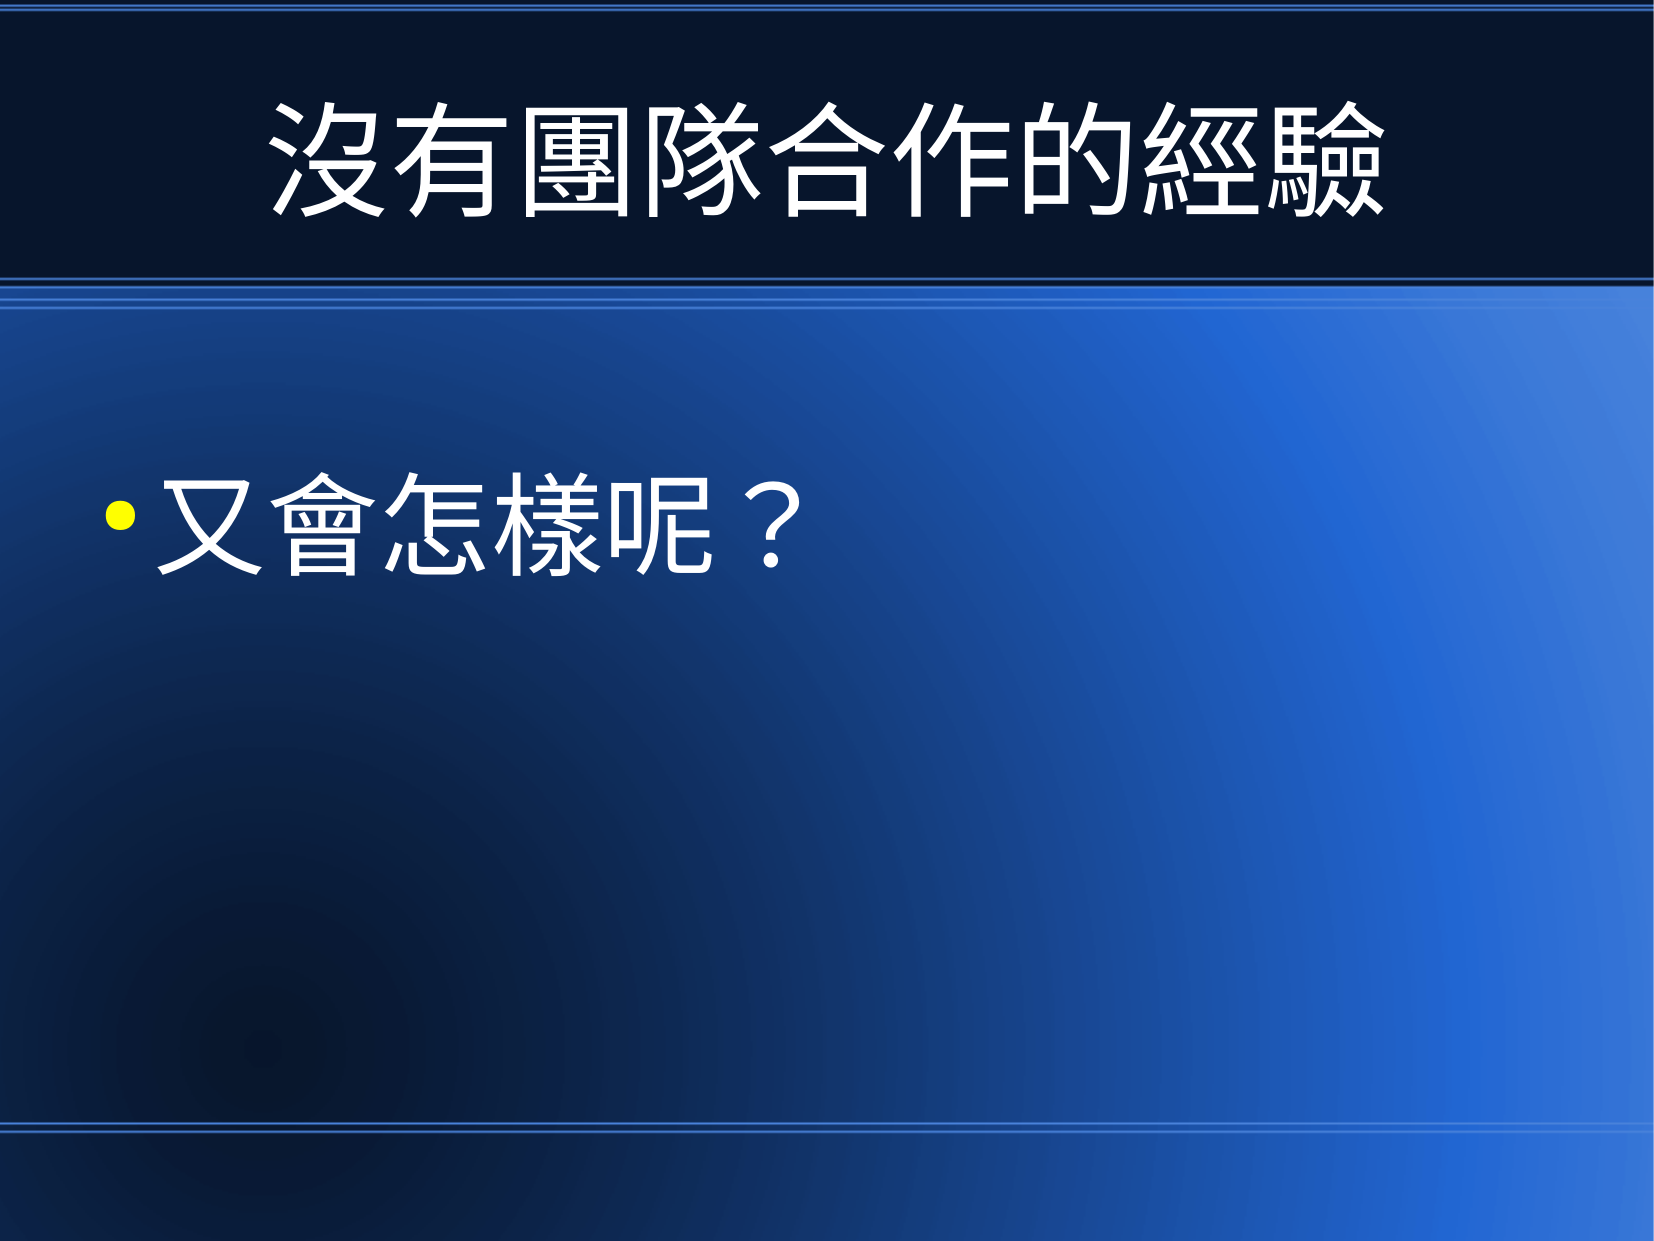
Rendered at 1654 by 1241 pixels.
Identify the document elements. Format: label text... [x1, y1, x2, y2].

title 沒有團隊合作的經驗 [82, 49, 1571, 257]
picture [0, 0, 1654, 1241]
list 又會怎樣呢？ [82, 355, 1571, 1241]
